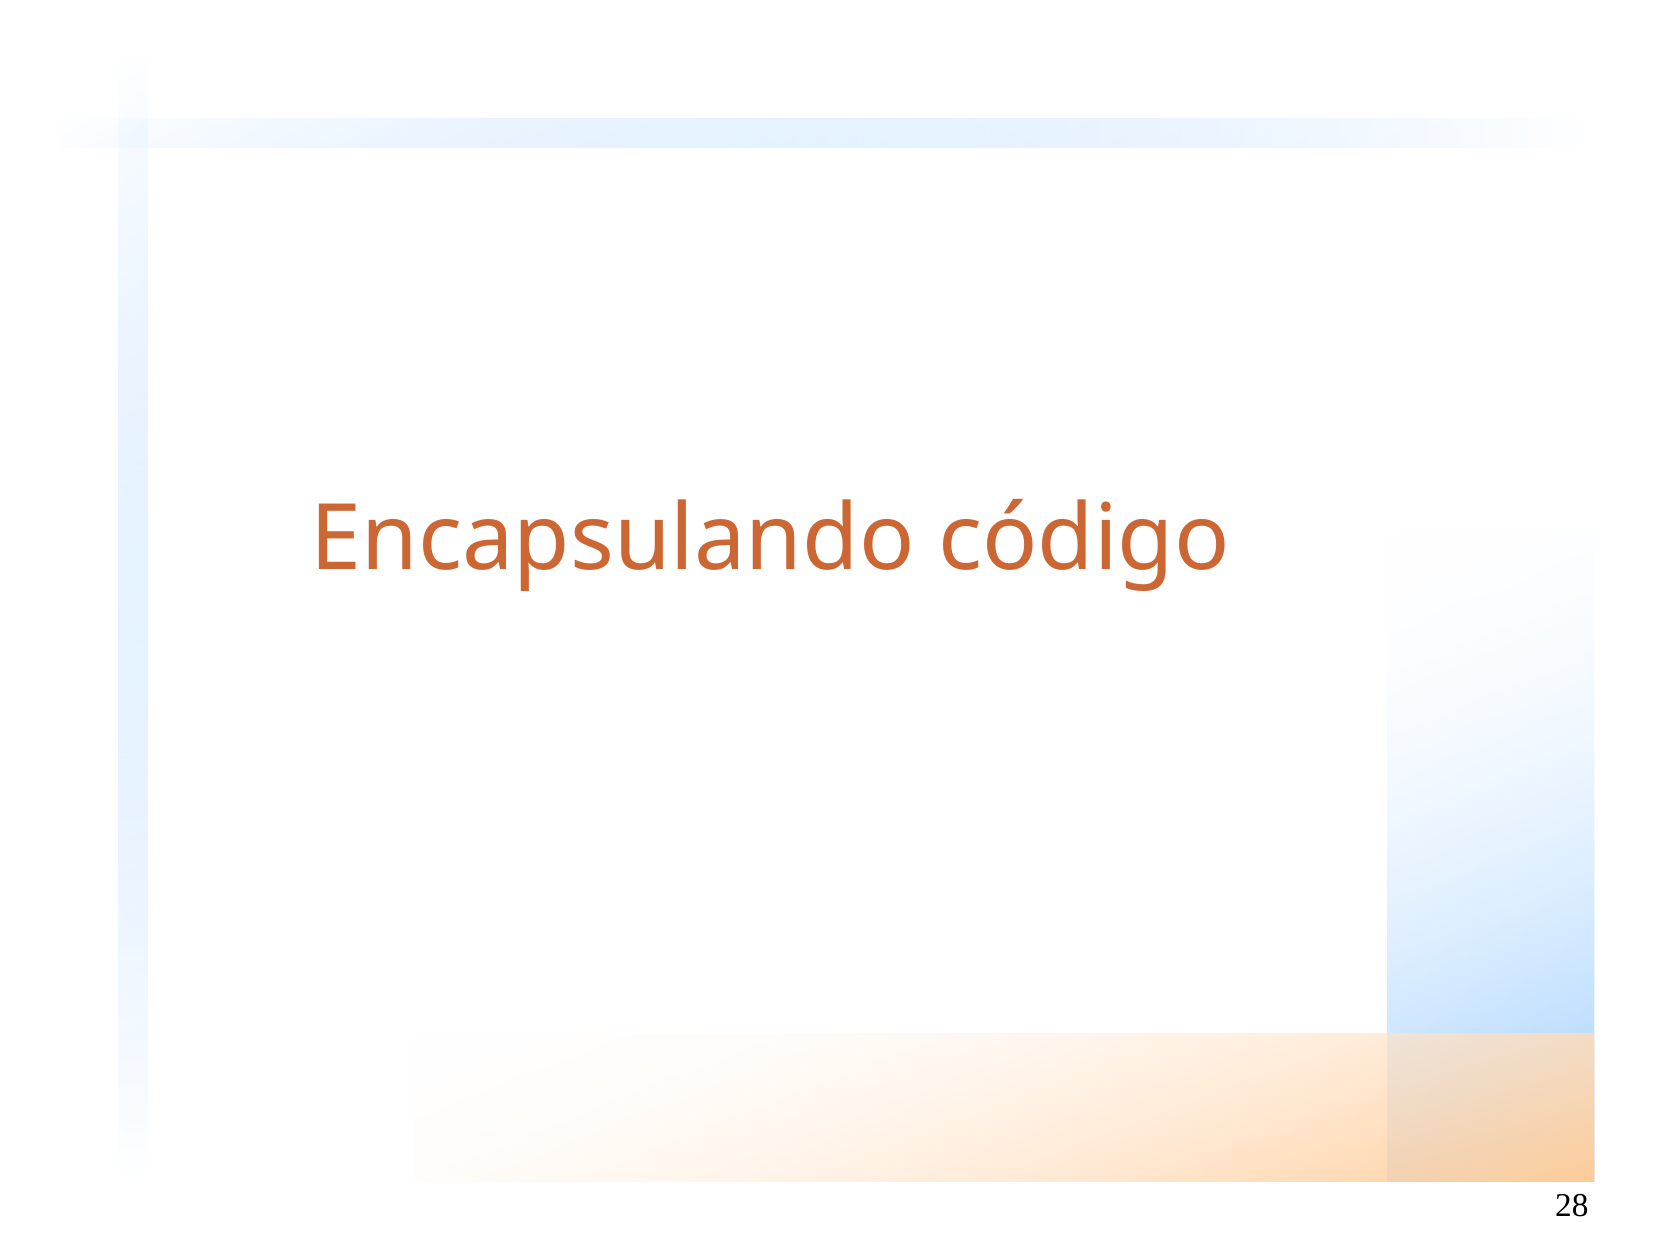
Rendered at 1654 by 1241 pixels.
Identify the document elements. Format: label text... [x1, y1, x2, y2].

title Encapsulando código [153, 457, 1388, 610]
